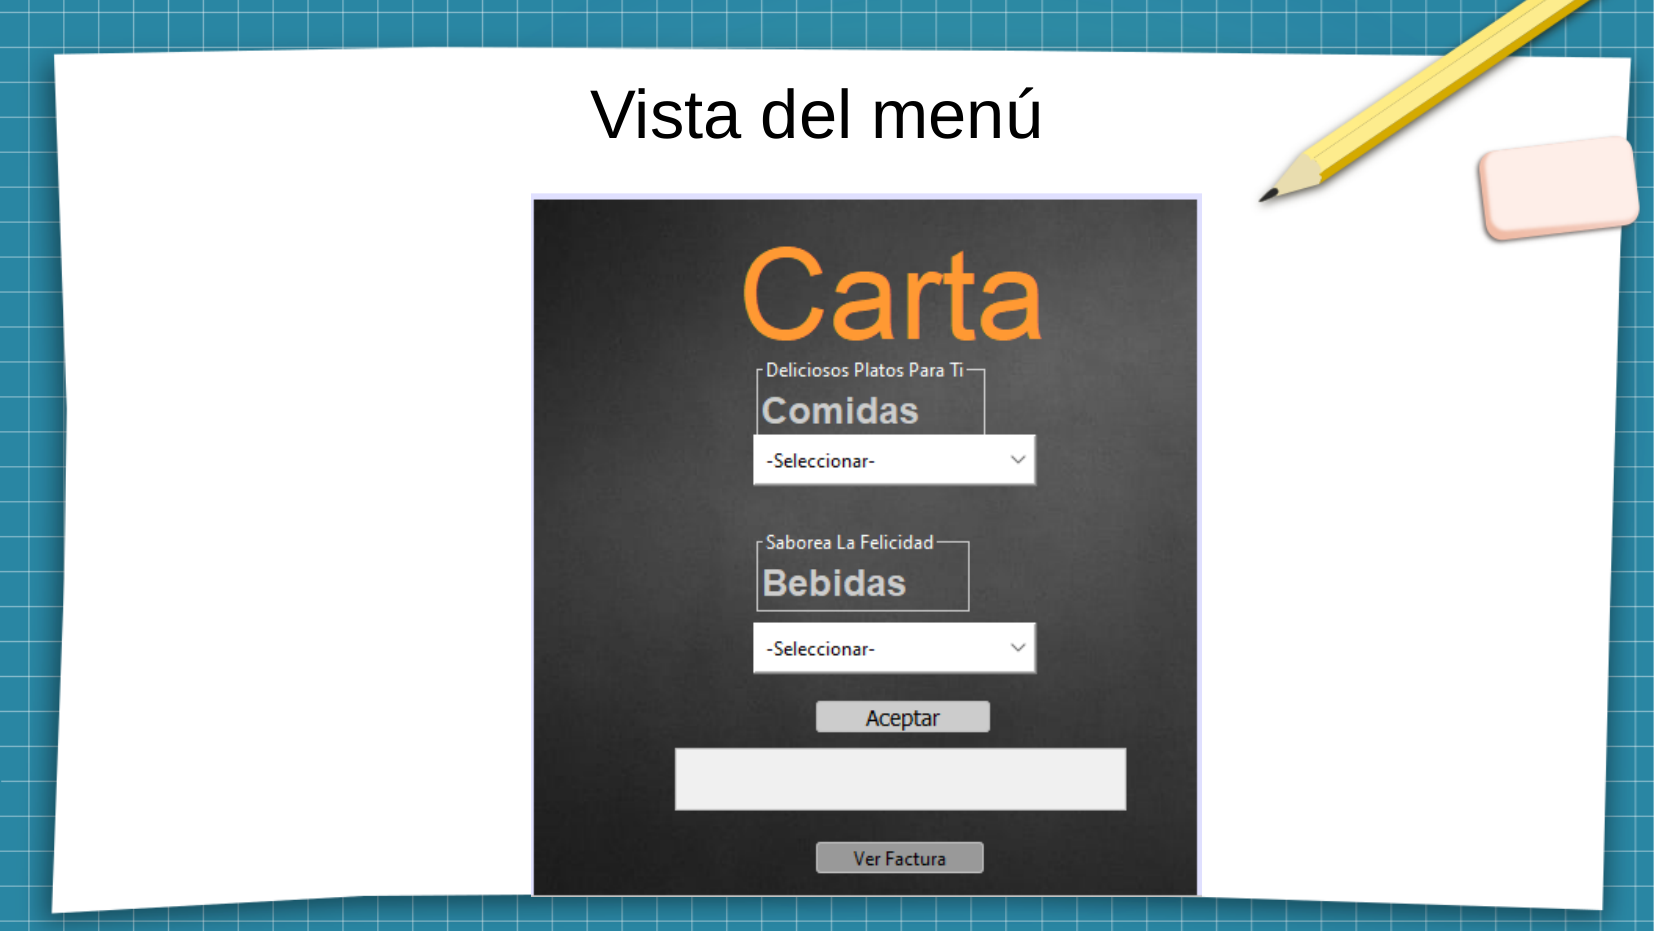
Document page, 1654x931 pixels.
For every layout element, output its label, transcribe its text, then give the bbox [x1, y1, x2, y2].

title Vista del menú [82, 37, 1571, 193]
picture [0, 0, 1654, 931]
